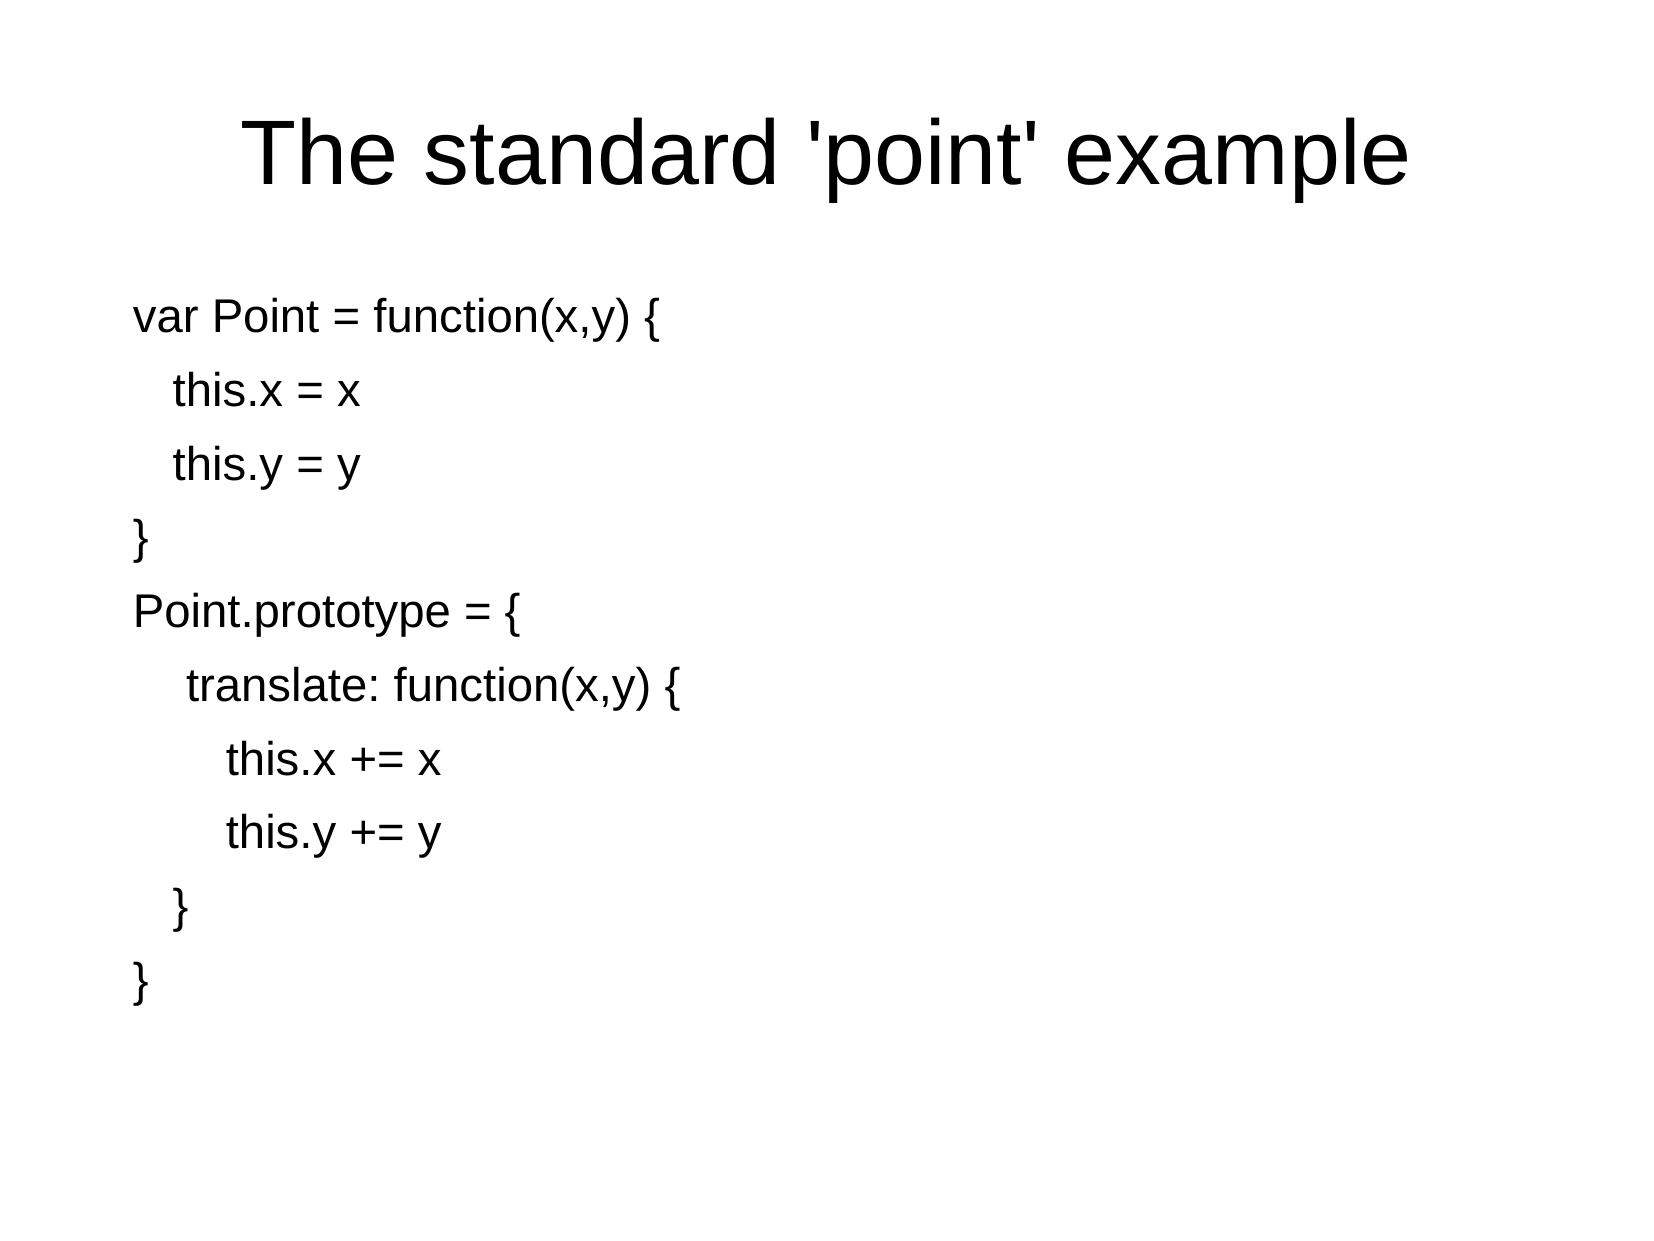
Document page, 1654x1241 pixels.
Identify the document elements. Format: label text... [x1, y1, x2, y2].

list var Point = function(x,y) { this.x = x this.y = y } Point.prototype = { translate: function(x,y) { this.x += x this.y += y } } [82, 290, 1538, 1010]
title The standard 'point' example [82, 49, 1571, 257]
